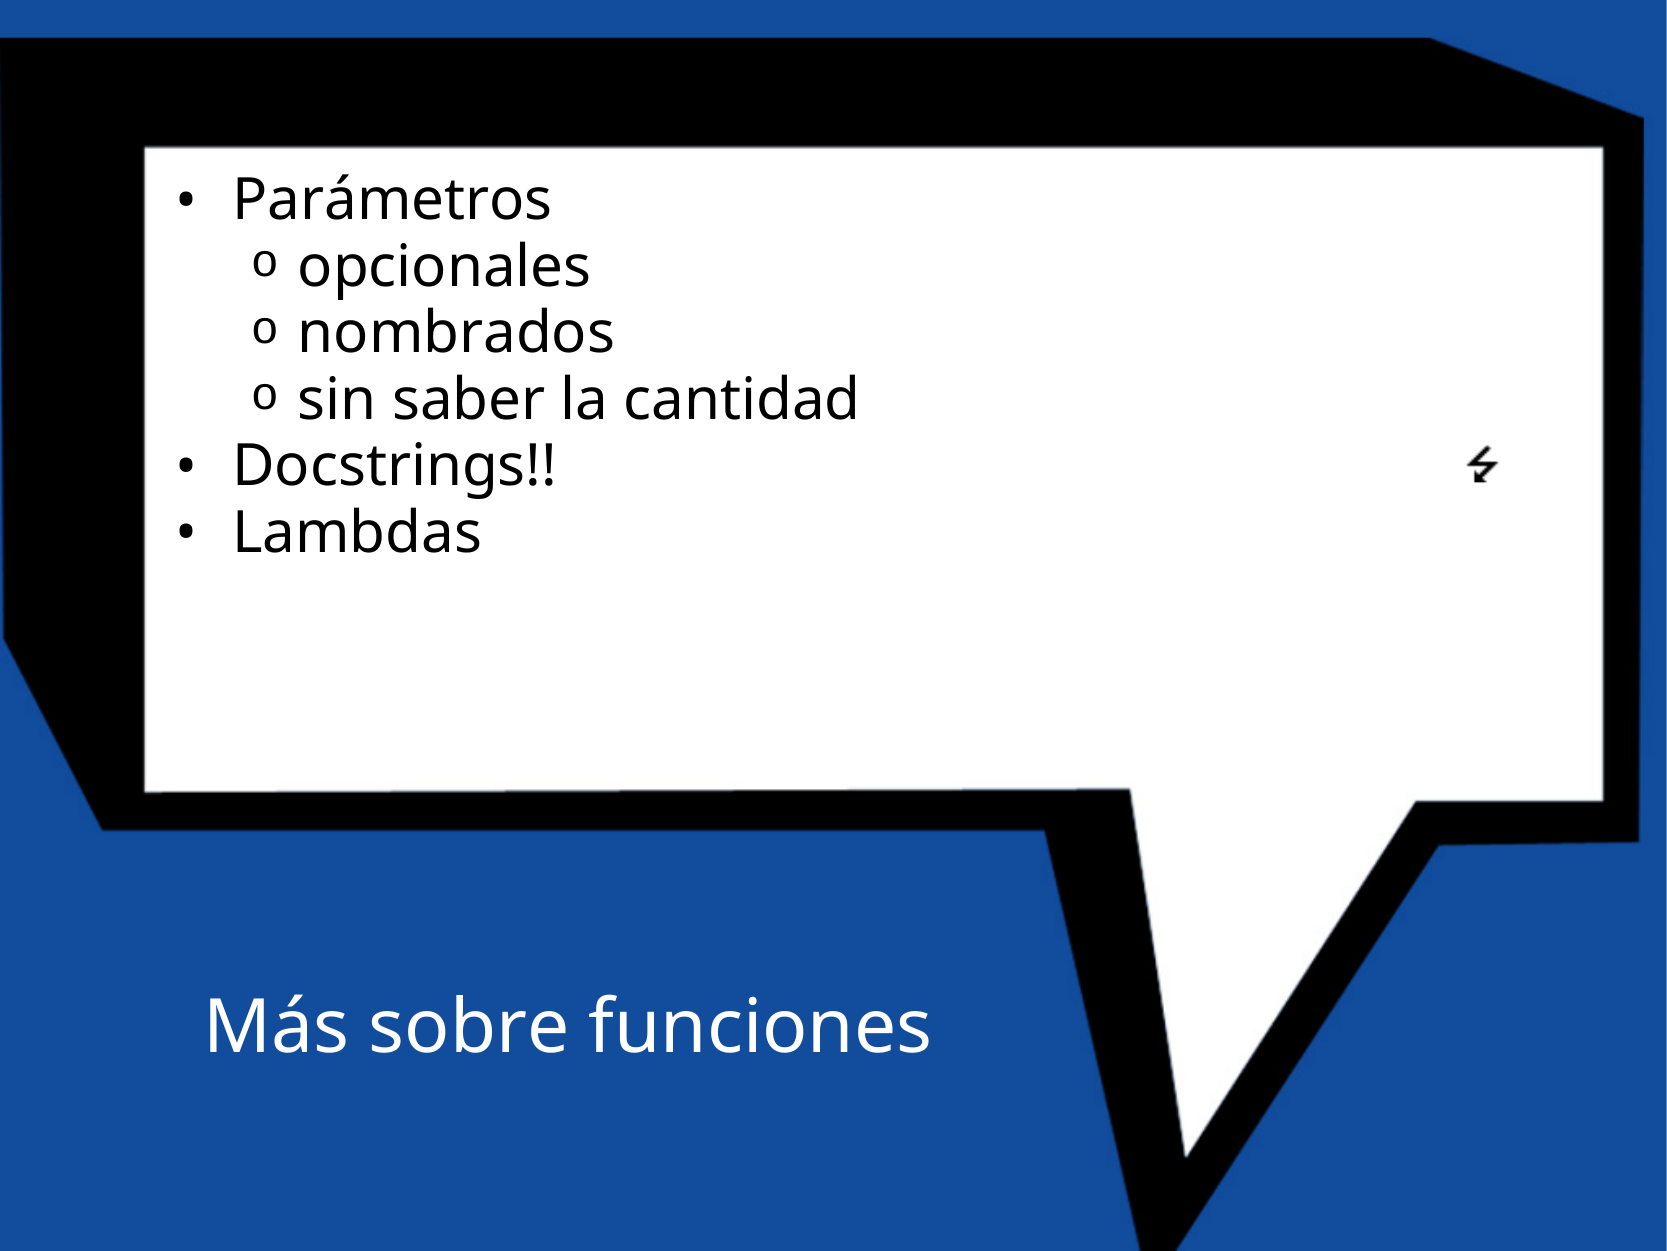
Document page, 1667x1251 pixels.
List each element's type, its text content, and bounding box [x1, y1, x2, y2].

subtitle Parámetros opcionales nombrados sin saber la cantidad Docstrings!! Lambdas [157, 166, 1573, 795]
title Más sobre funciones [89, 838, 1047, 1215]
picture [0, 0, 1667, 1251]
